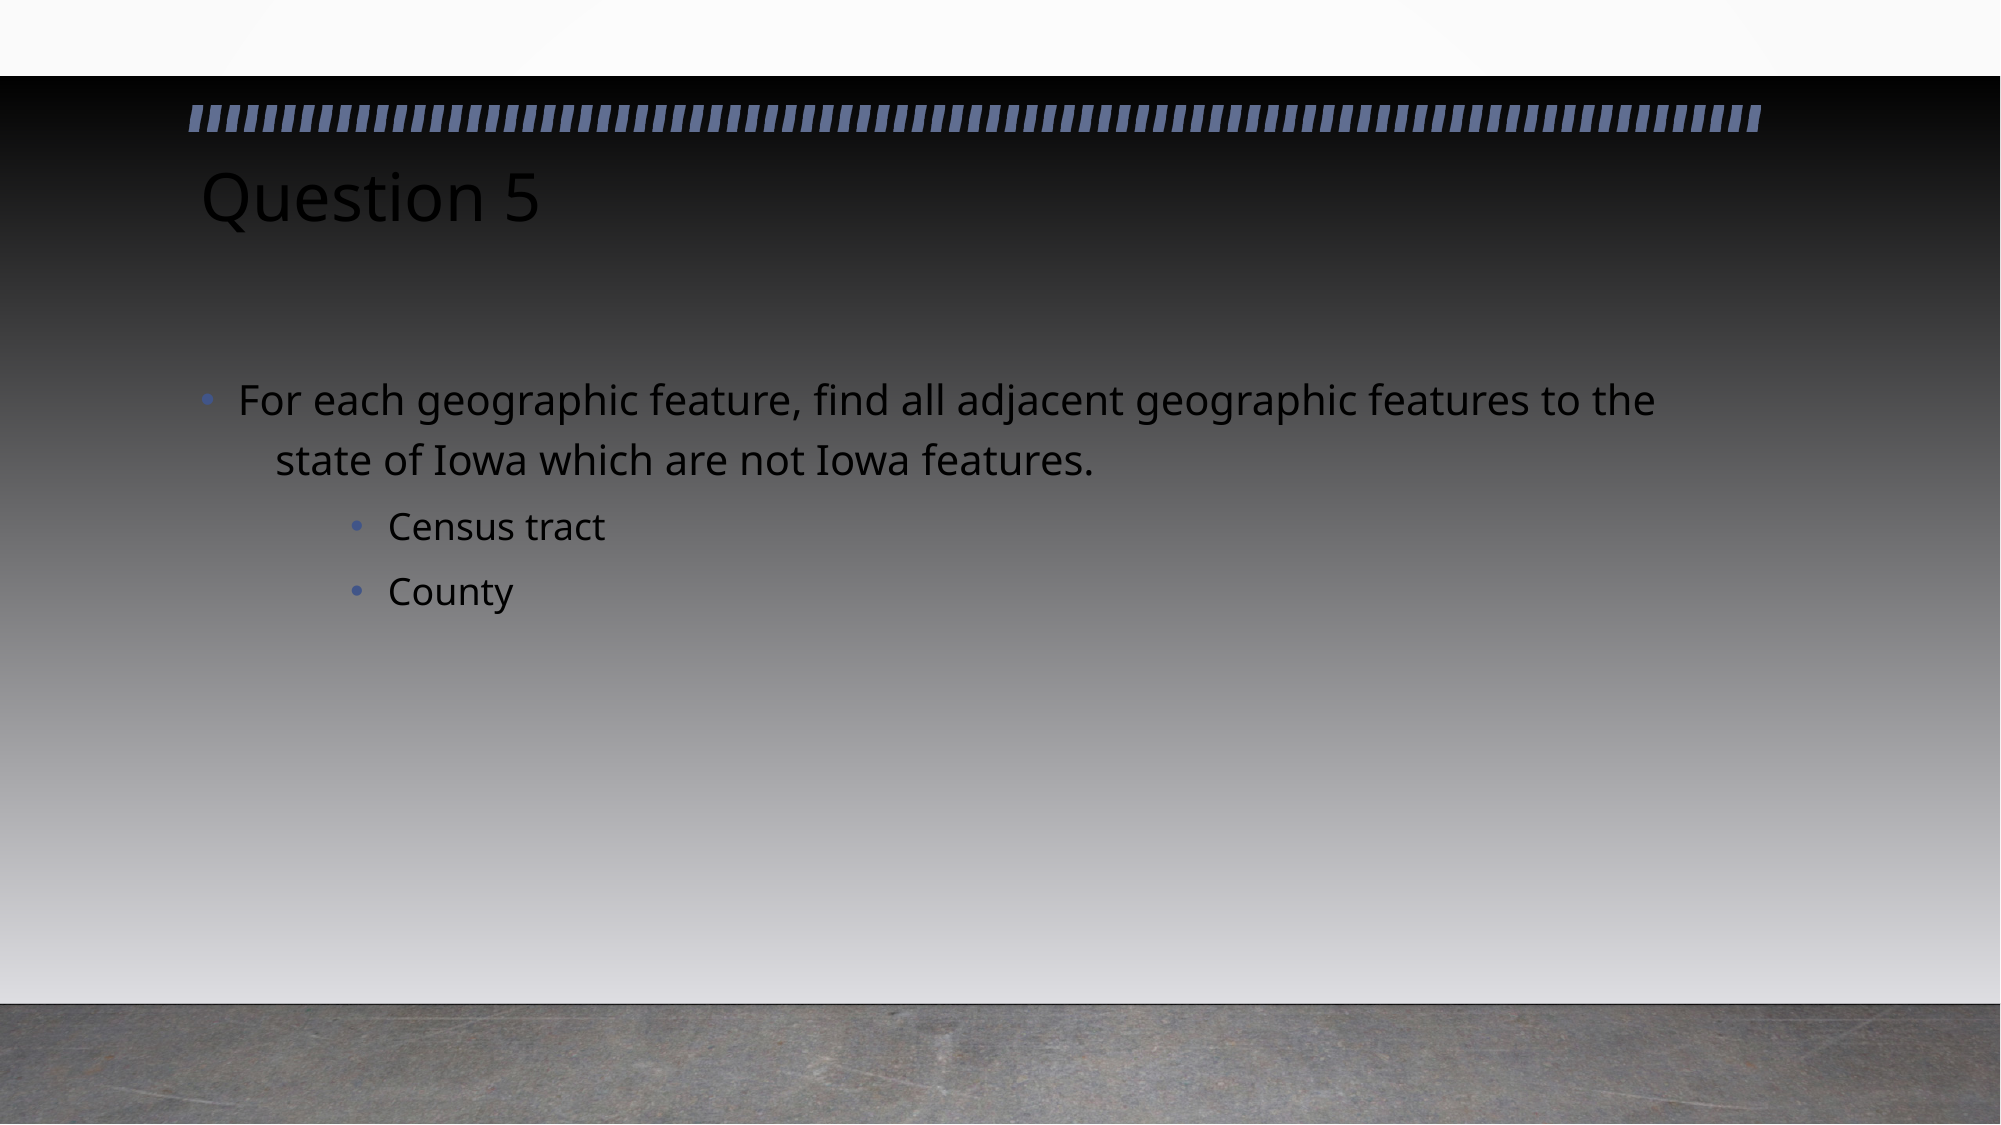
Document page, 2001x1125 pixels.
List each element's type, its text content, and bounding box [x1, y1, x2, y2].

title Question 5 [185, 156, 1761, 329]
list For each geographic feature, find all adjacent geographic features to the state of Iowa which are not Iowa features. Census tract County [185, 356, 1761, 897]
